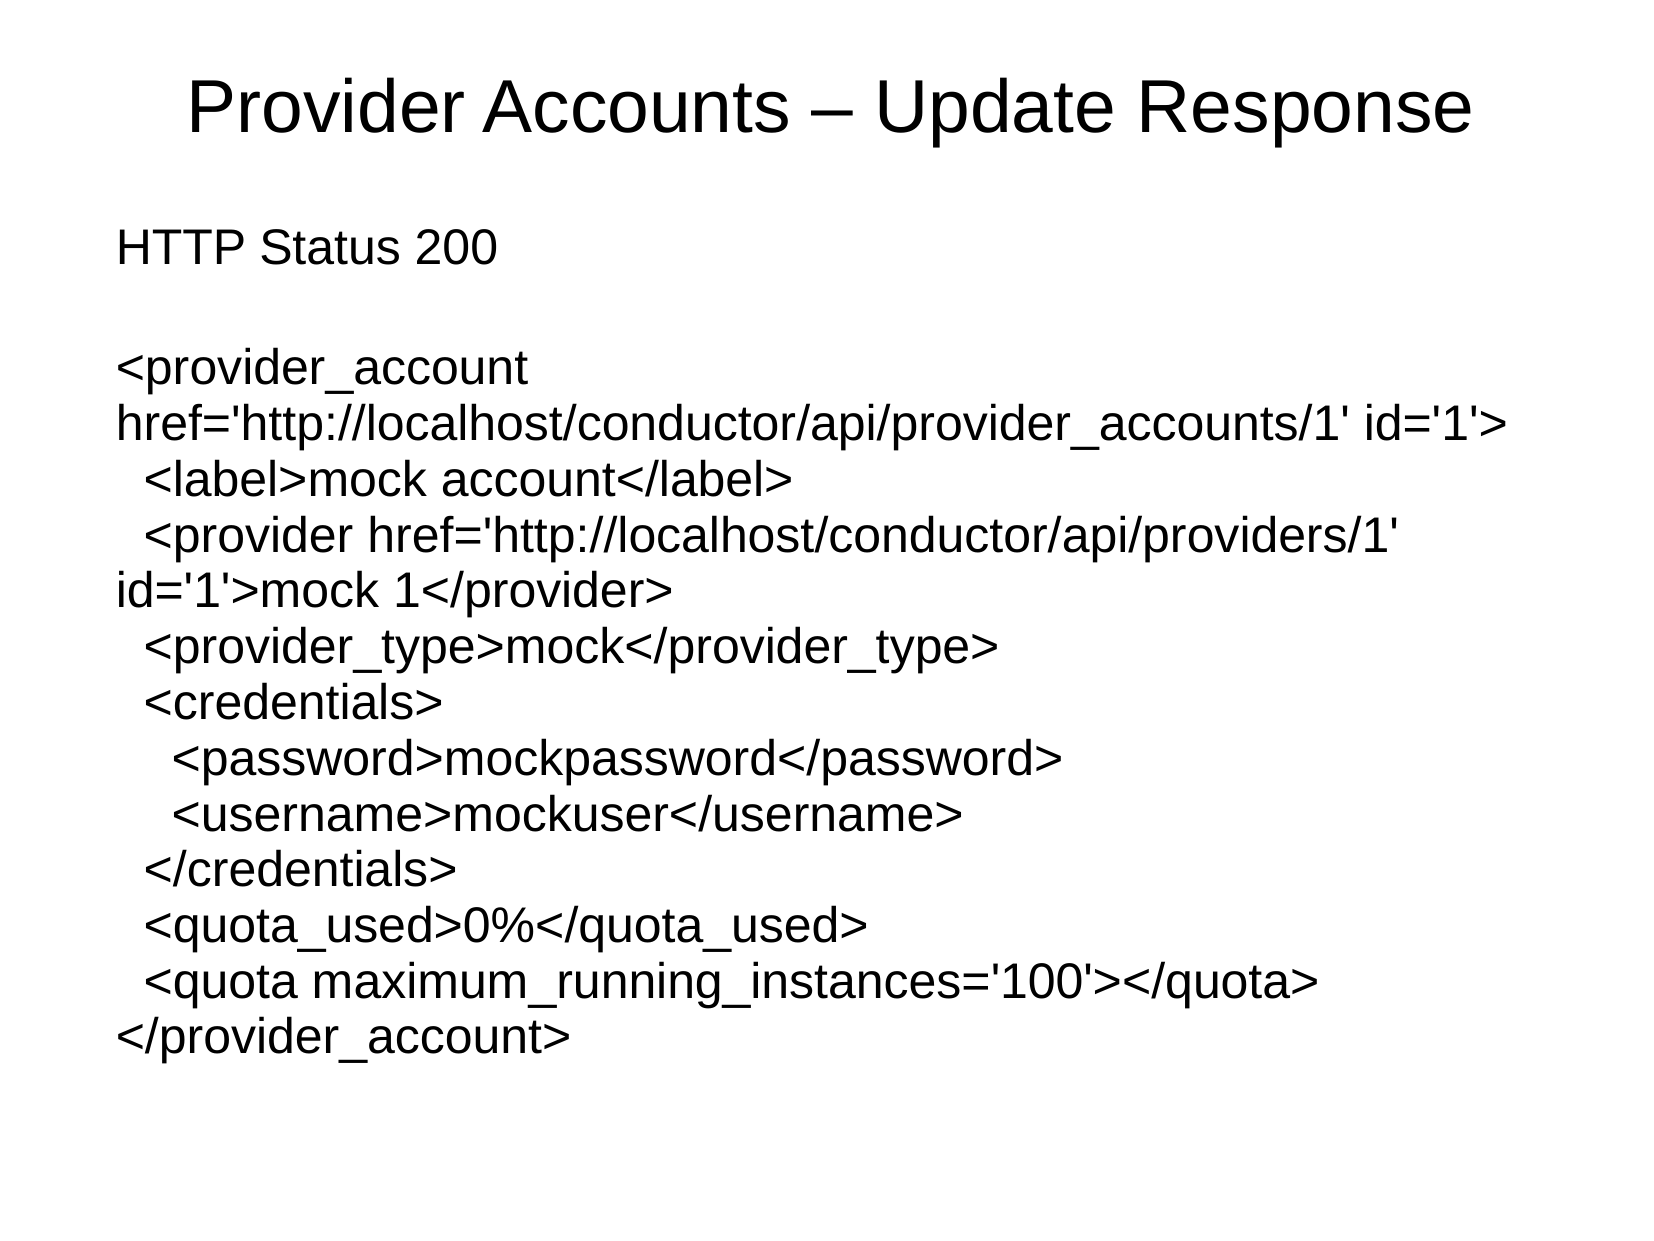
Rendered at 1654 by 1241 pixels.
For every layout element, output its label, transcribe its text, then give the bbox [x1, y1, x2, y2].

subtitle HTTP Status 200 <provider_account href='http://localhost/conductor/api/provider_accounts/1' id='1'> <label>mock account</label> <provider href='http://localhost/conductor/api/providers/1' id='1'>mock 1</provider> <provider_type>mock</provider_type> <credentials> <password>mockpassword</password> <username>mockuser</username> </credentials> <quota_used>0%</quota_used> <quota maximum_running_instances='100'></quota> </provider_account> [115, 218, 1571, 1065]
title Provider Accounts – Update Response [86, 2, 1576, 211]
